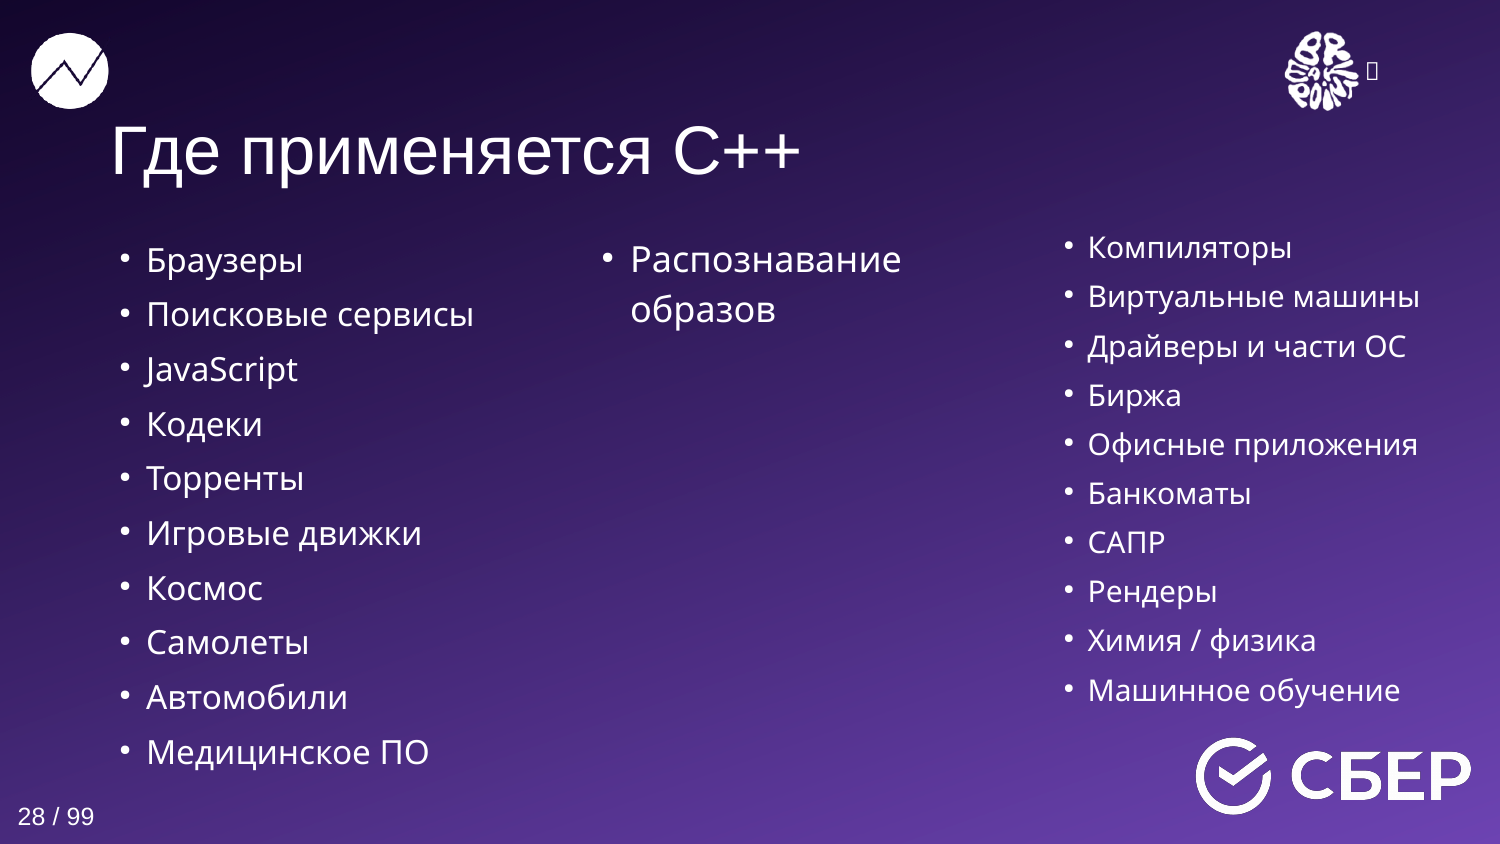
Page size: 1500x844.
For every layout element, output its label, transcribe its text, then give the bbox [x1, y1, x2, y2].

title Где применяется C++ [103, 100, 1397, 205]
text_box 🐙 [1364, 36, 1489, 107]
list Браузеры Поисковые сервисы JavaScript Кодеки Торренты Игровые движки Космос Самолеты Автомобили Медицинское ПО [103, 195, 488, 795]
text_box <number> / 99 [2, 795, 632, 839]
list Компиляторы Виртуальные машины Драйверы и части ОС Биржа Офисные приложения Банкоматы САПР Рендеры Химия / физика Машинное обучение [1048, 189, 1433, 725]
list Распознавание образов [584, 183, 948, 334]
picture [0, 0, 1500, 844]
